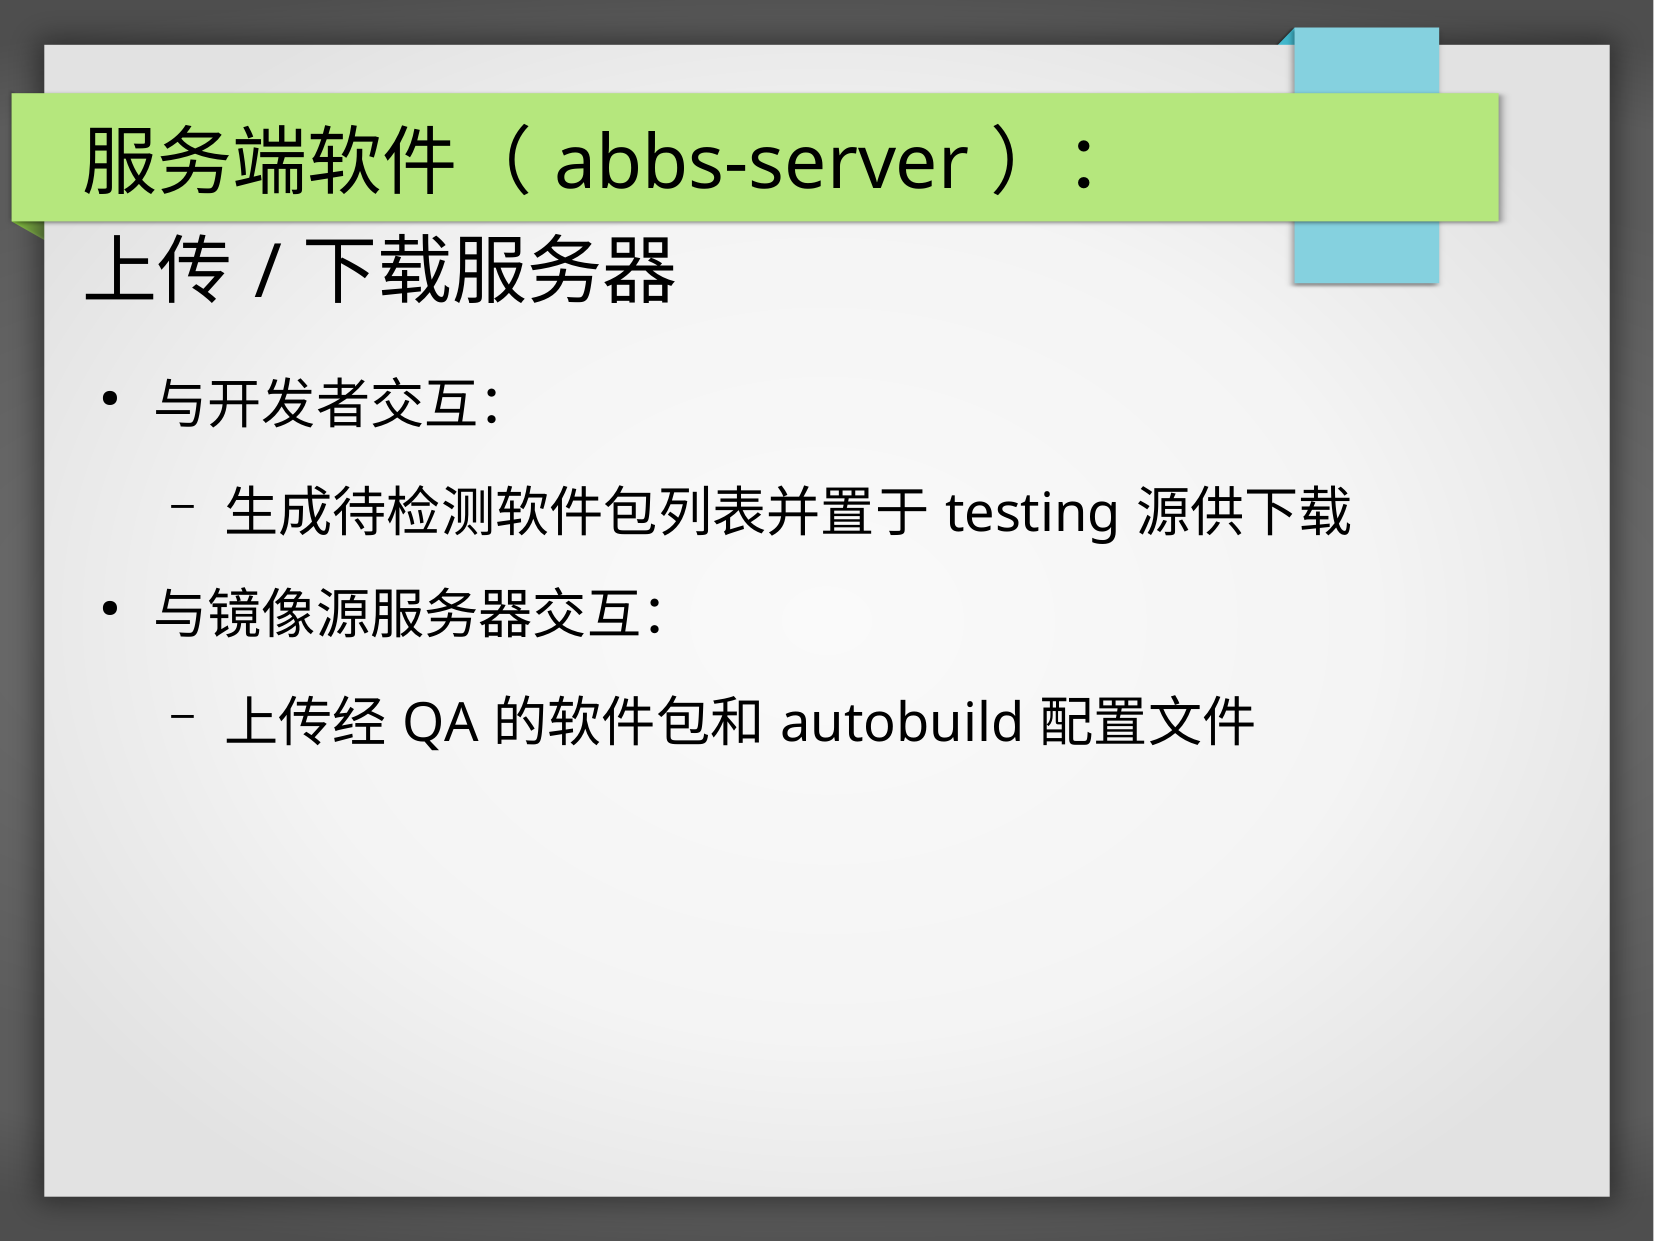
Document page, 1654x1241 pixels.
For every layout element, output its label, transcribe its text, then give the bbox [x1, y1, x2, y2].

list 与开发者交互： 生成待检测软件包列表并置于testing源供下载 与镜像源服务器交互： 上传经QA的软件包和autobuild配置文件 [82, 360, 1571, 1182]
picture [0, 0, 1654, 1241]
title 服务端软件（abbs-server）： 上传/下载服务器 [82, 42, 1501, 360]
